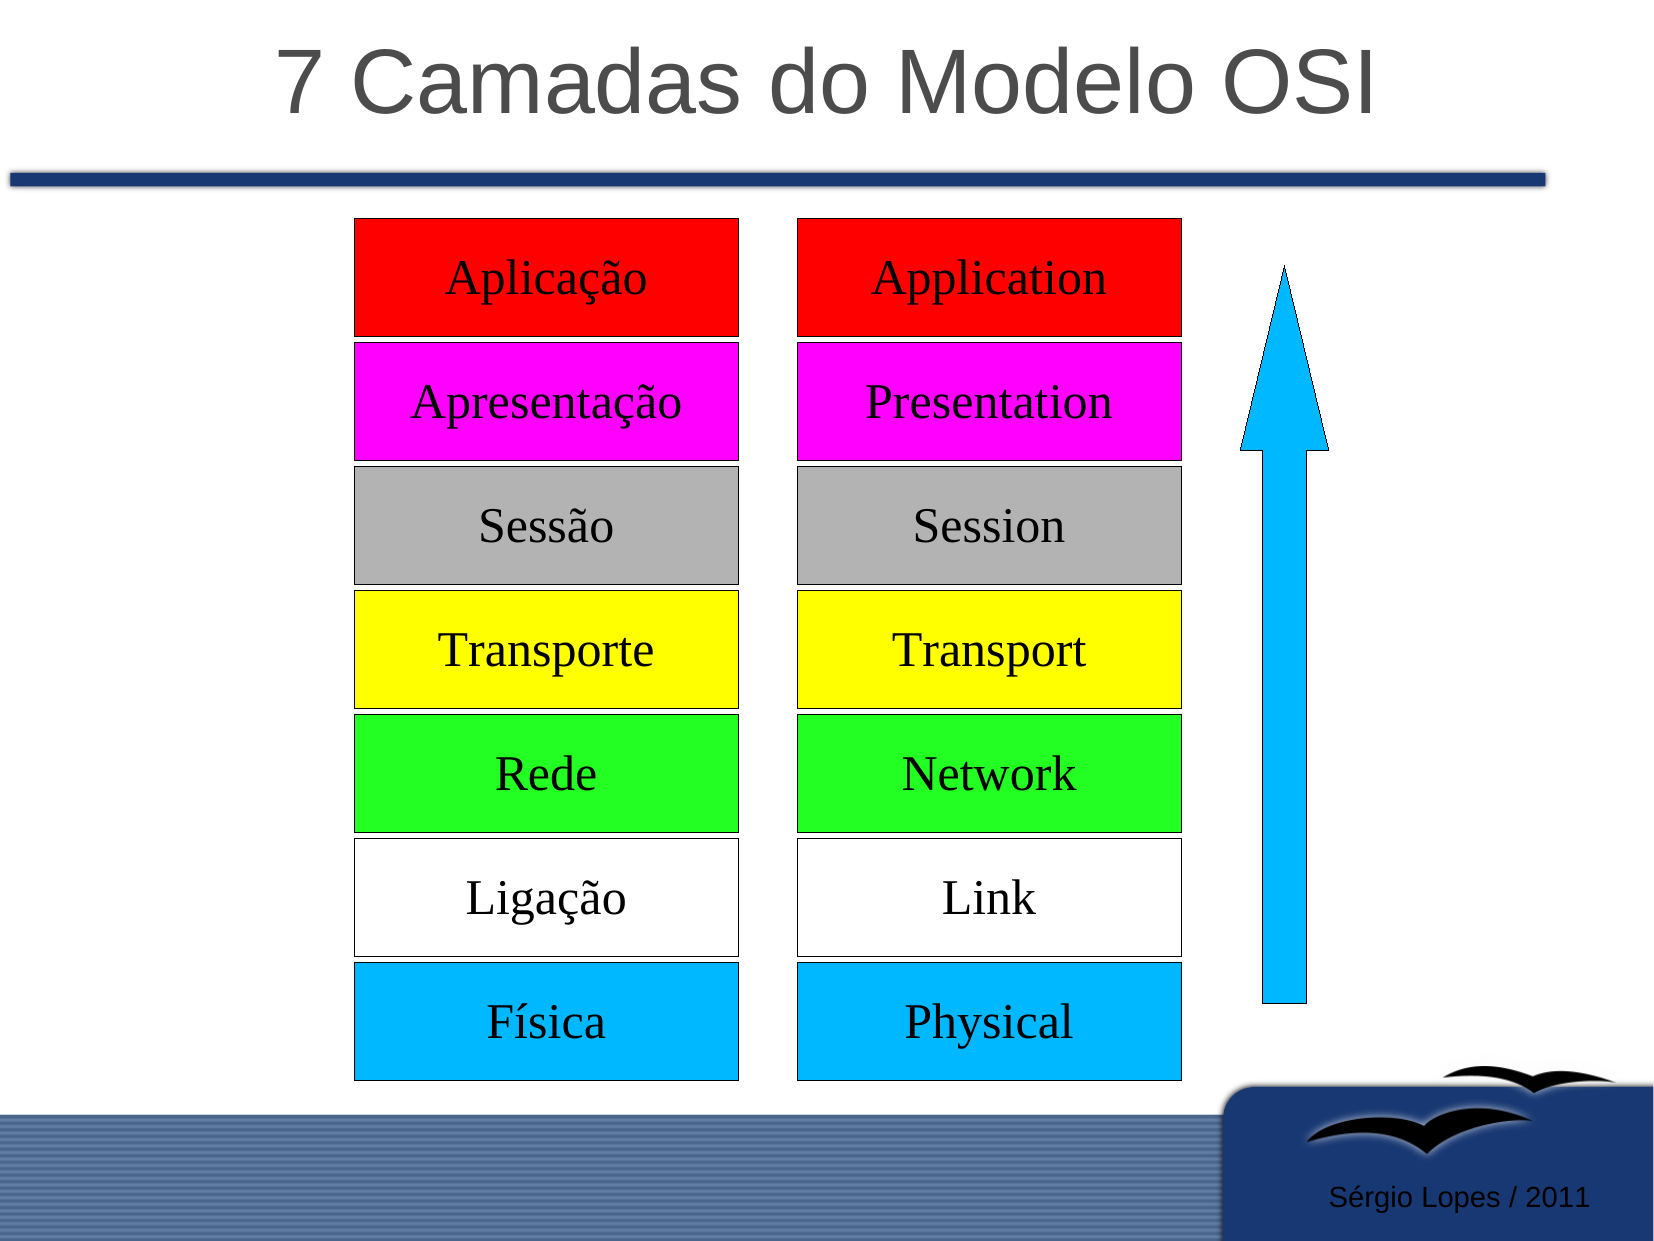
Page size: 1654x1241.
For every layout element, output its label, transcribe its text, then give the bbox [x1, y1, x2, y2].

text_box Physical [797, 962, 1182, 1081]
text_box [1240, 265, 1329, 1004]
text_box Transport [797, 590, 1182, 709]
text_box Presentation [797, 342, 1182, 461]
text_box Sessão [354, 466, 739, 585]
text_box Session [797, 466, 1182, 585]
text_box Rede [354, 714, 739, 833]
text_box Sérgio Lopes / 2011 [1328, 1181, 1588, 1214]
picture [0, 0, 1654, 1241]
text_box Aplicação [354, 218, 739, 337]
text_box Apresentação [354, 342, 739, 461]
text_box Transporte [354, 590, 739, 709]
text_box Física [354, 962, 739, 1081]
text_box Link [797, 838, 1182, 957]
title 7 Camadas do Modelo OSI [121, 0, 1534, 164]
text_box Ligação [354, 838, 739, 957]
text_box Application [797, 218, 1182, 337]
text_box Network [797, 714, 1182, 833]
